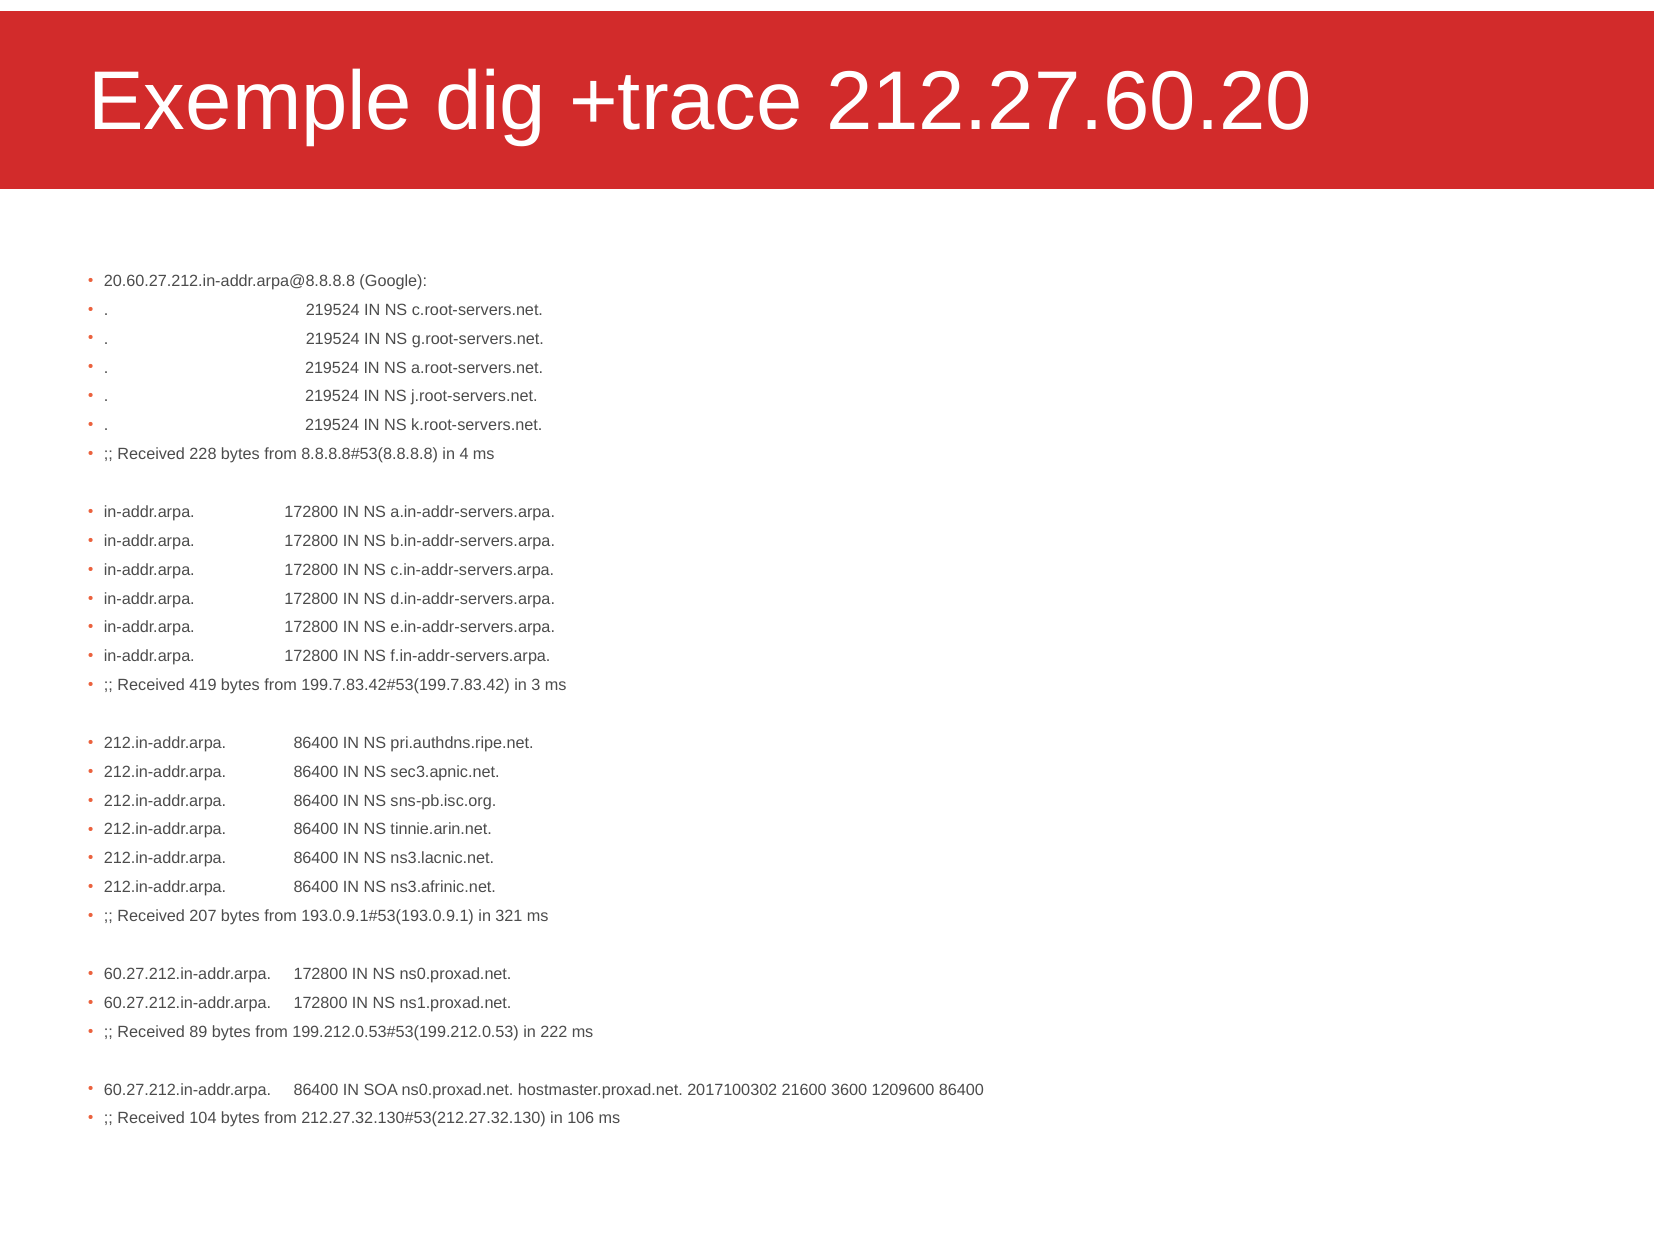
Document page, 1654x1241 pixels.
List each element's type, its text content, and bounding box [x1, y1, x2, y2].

list 20.60.27.212.in-addr.arpa@8.8.8.8 (Google): . 219524 IN NS c.root-servers.net. . 219524 IN NS g.root-servers.net. . 219524 IN NS a.root-servers.net. . 219524 IN NS j.root-servers.net. . 219524 IN NS k.root-servers.net. ;; Received 228 bytes from 8.8.8.8#53(8.8.8.8) in 4 ms in-addr.arpa. 172800 IN NS a.in-addr-servers.arpa. in-addr.arpa. 172800 IN NS b.in-addr-servers.arpa. in-addr.arpa. 172800 IN NS c.in-addr-servers.arpa. in-addr.arpa. 172800 IN NS d.in-addr-servers.arpa. in-addr.arpa. 172800 IN NS e.in-addr-servers.arpa. in-addr.arpa. 172800 IN NS f.in-addr-servers.arpa. ;; Received 419 bytes from 199.7.83.42#53(199.7.83.42) in 3 ms 212.in-addr.arpa. 86400 IN NS pri.authdns.ripe.net. 212.in-addr.arpa. 86400 IN NS sec3.apnic.net. 212.in-addr.arpa. 86400 IN NS sns-pb.isc.org. 212.in-addr.arpa. 86400 IN NS tinnie.arin.net. 212.in-addr.arpa. 86400 IN NS ns3.lacnic.net. 212.in-addr.arpa. 86400 IN NS ns3.afrinic.net. ;; Received 207 bytes from 193.0.9.1#53(193.0.9.1) in 321 ms 60.27.212.in-addr.arpa. 172800 IN NS ns0.proxad.net. 60.27.212.in-addr.arpa. 172800 IN NS ns1.proxad.net. ;; Received 89 bytes from 199.212.0.53#53(199.212.0.53) in 222 ms 60.27.212.in-addr.arpa. 86400 IN SOA ns0.proxad.net. hostmaster.proxad.net. 2017100302 21600 3600 1209600 86400 ;; Received 104 bytes from 212.27.32.130#53(212.27.32.130) in 106 ms [82, 271, 1571, 1134]
title Exemple dig +trace 212.27.60.20 [0, 11, 1654, 189]
